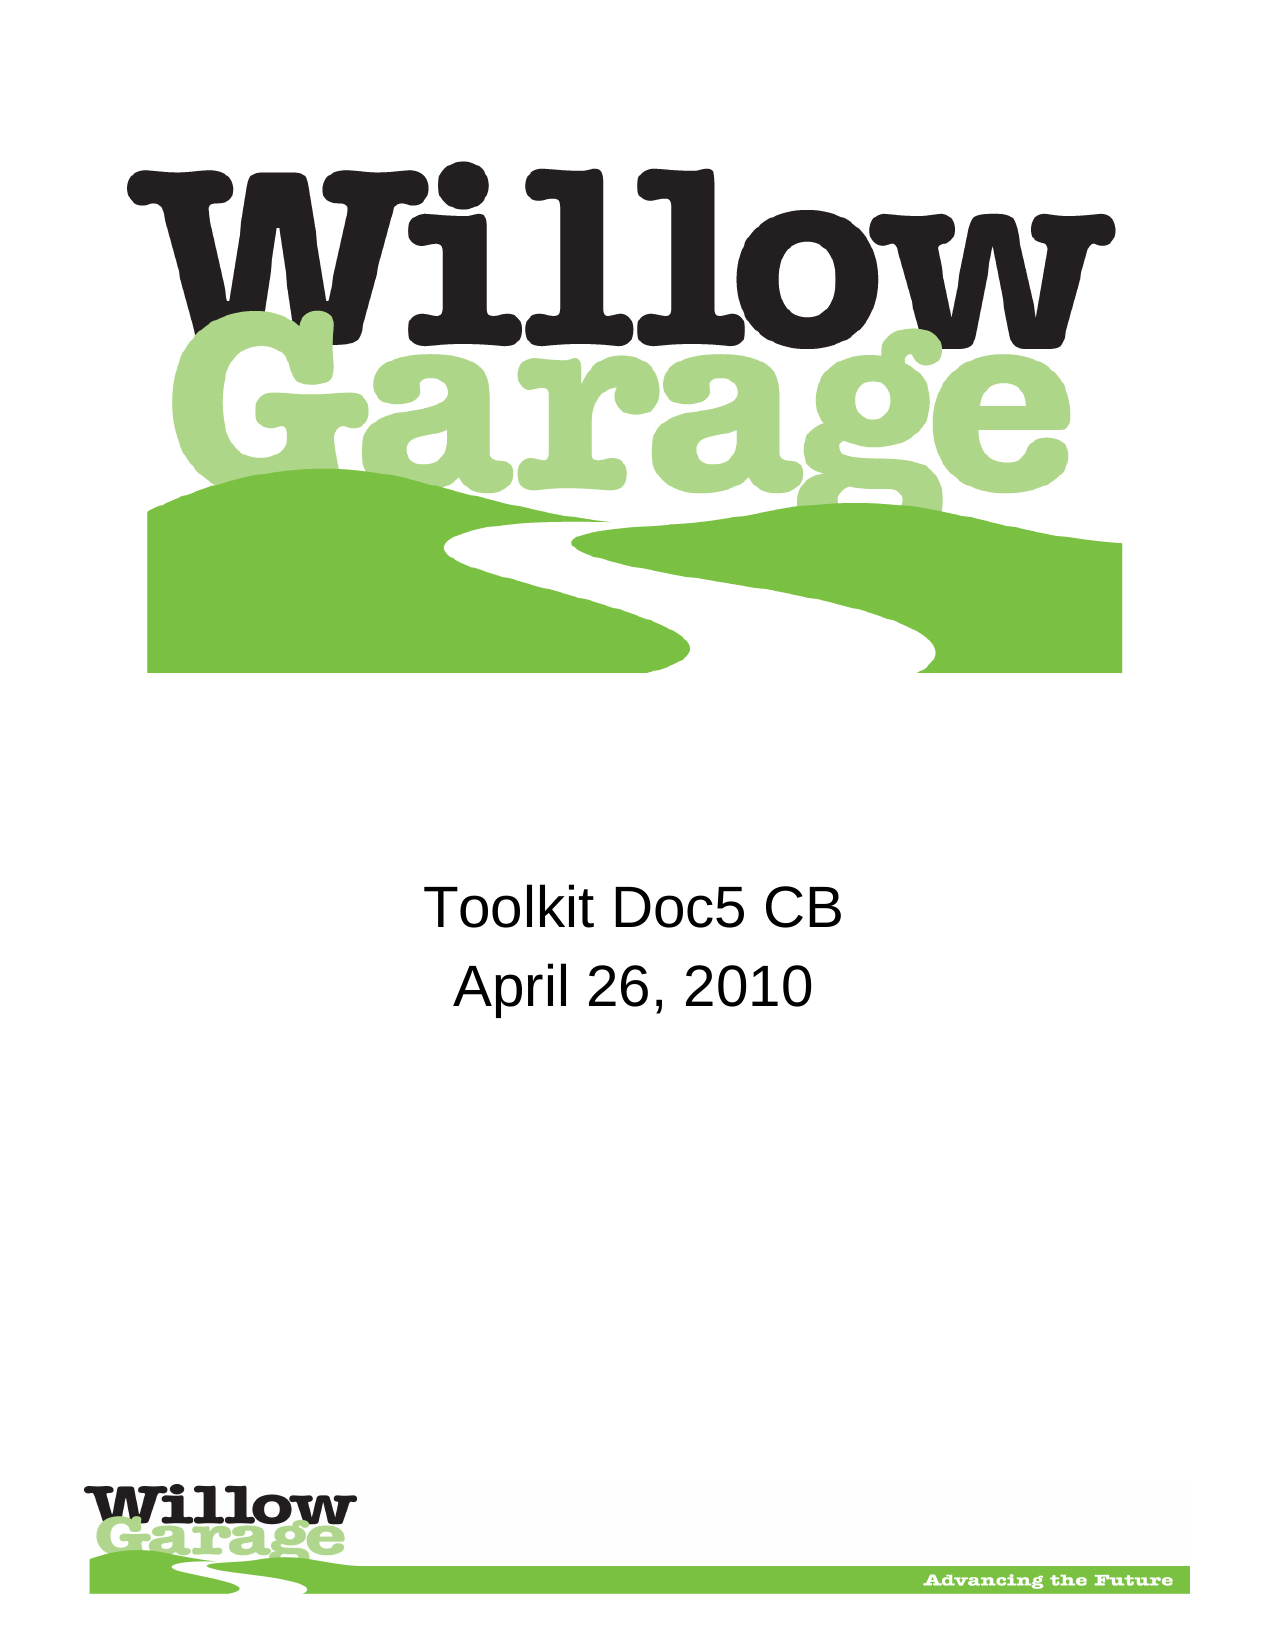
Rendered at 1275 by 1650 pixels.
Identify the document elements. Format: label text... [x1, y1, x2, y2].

picture [84, 1484, 1190, 1594]
list Toolkit Doc5 CB April 26, 2010 [42, 866, 1233, 1197]
picture [42, 42, 1233, 784]
